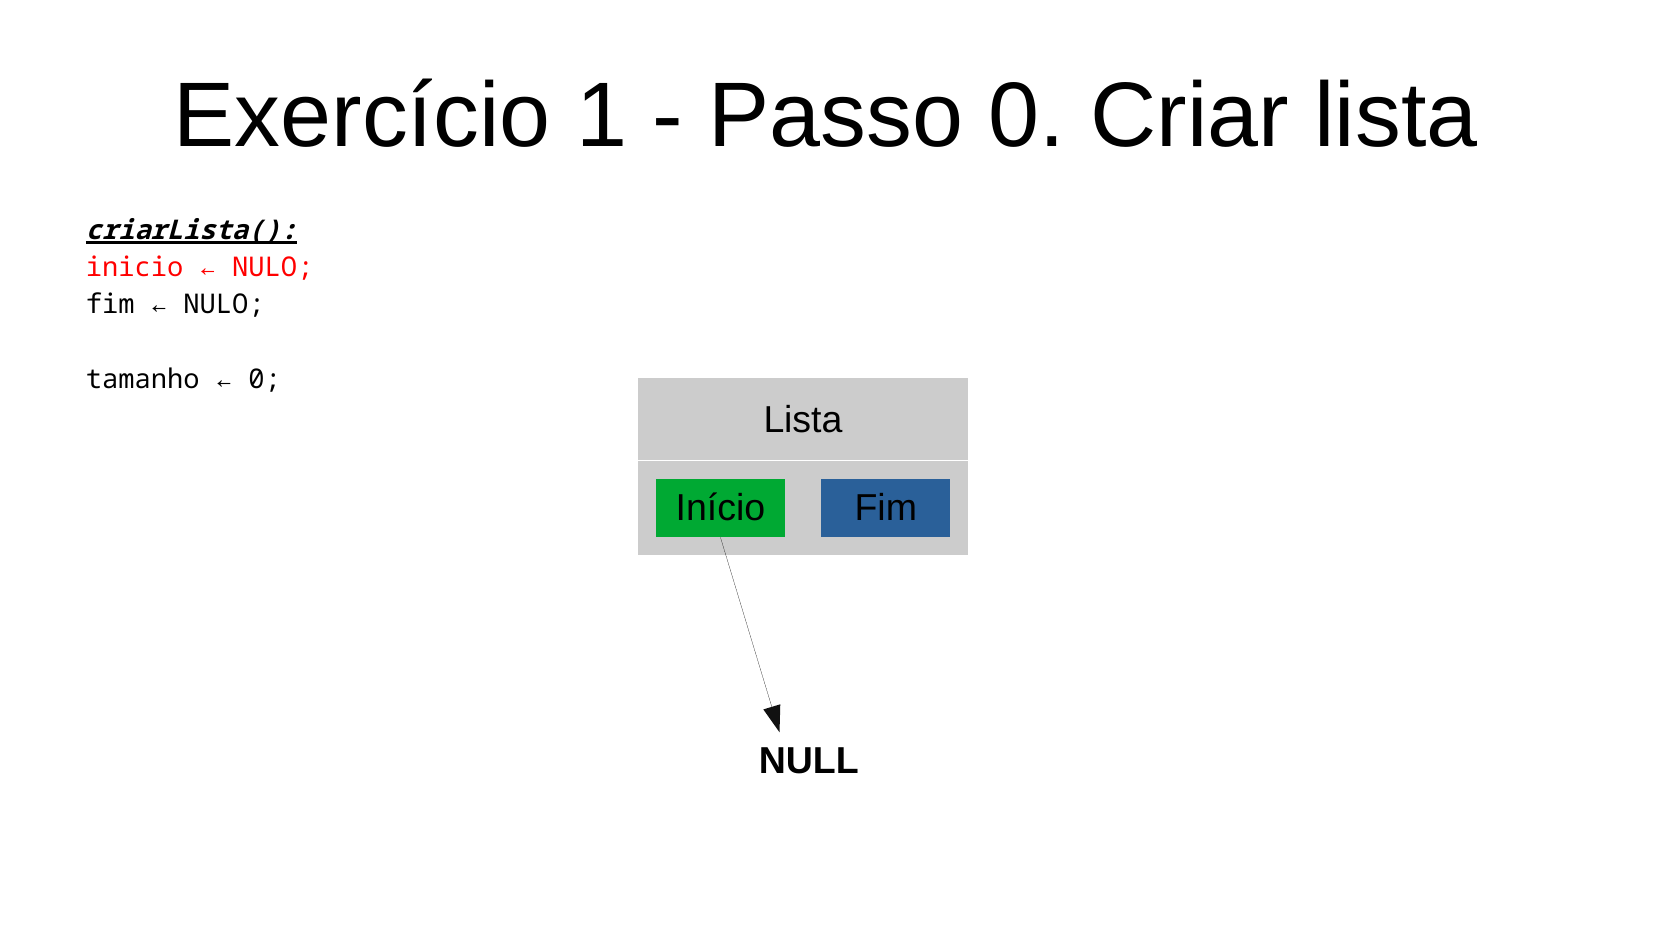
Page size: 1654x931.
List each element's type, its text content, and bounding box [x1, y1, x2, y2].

text_box criarLista(): inicio ← NULO; fim ← NULO; tamanho ← 0; [70, 192, 501, 540]
text_box [637, 460, 969, 556]
text_box Início [655, 478, 786, 538]
text_box Lista [637, 377, 969, 460]
text_box NULL [744, 732, 874, 790]
text_box Fim [820, 478, 951, 538]
title Exercício 1 - Passo 0. Criar lista [82, 37, 1571, 193]
